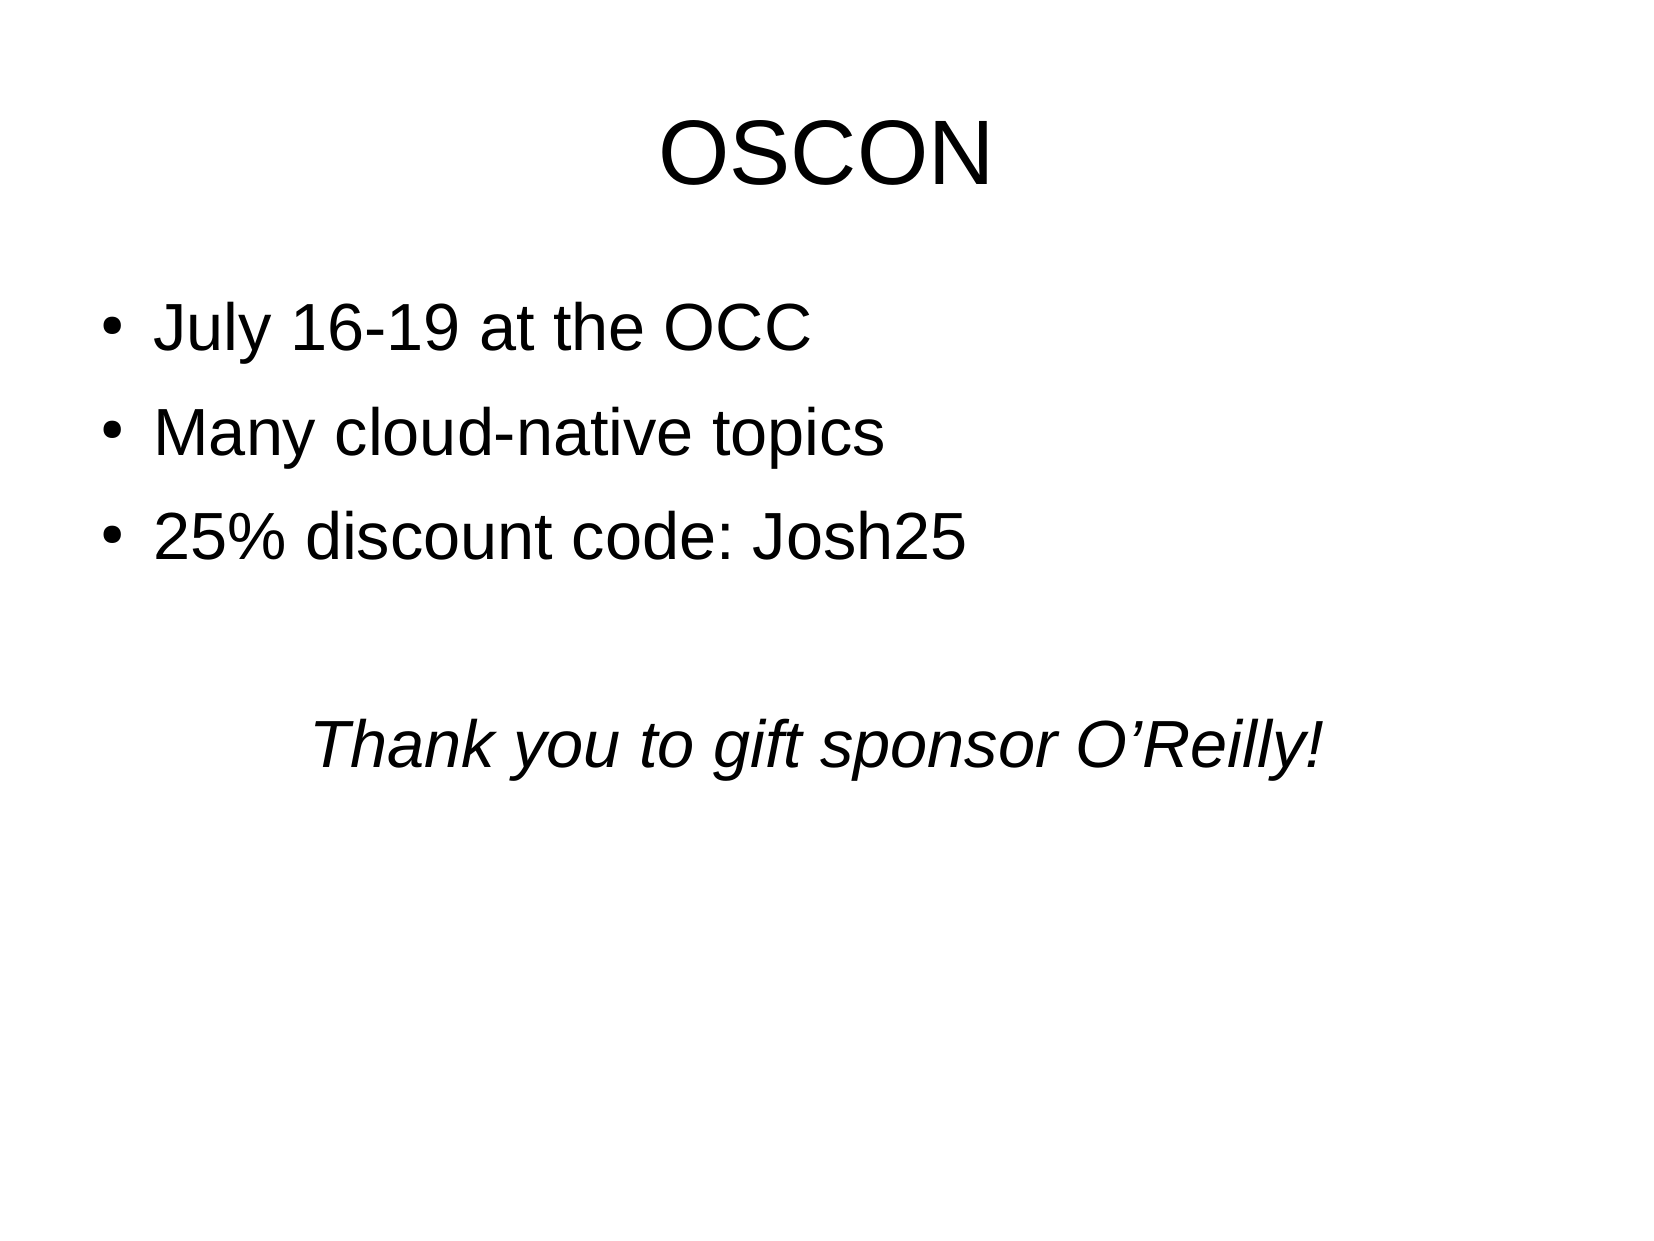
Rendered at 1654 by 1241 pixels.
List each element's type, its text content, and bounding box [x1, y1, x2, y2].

title OSCON [82, 49, 1571, 257]
list July 16-19 at the OCC Many cloud-native topics 25% discount code: Josh25 Thank you to gift sponsor O’Reilly! [82, 290, 1571, 1010]
